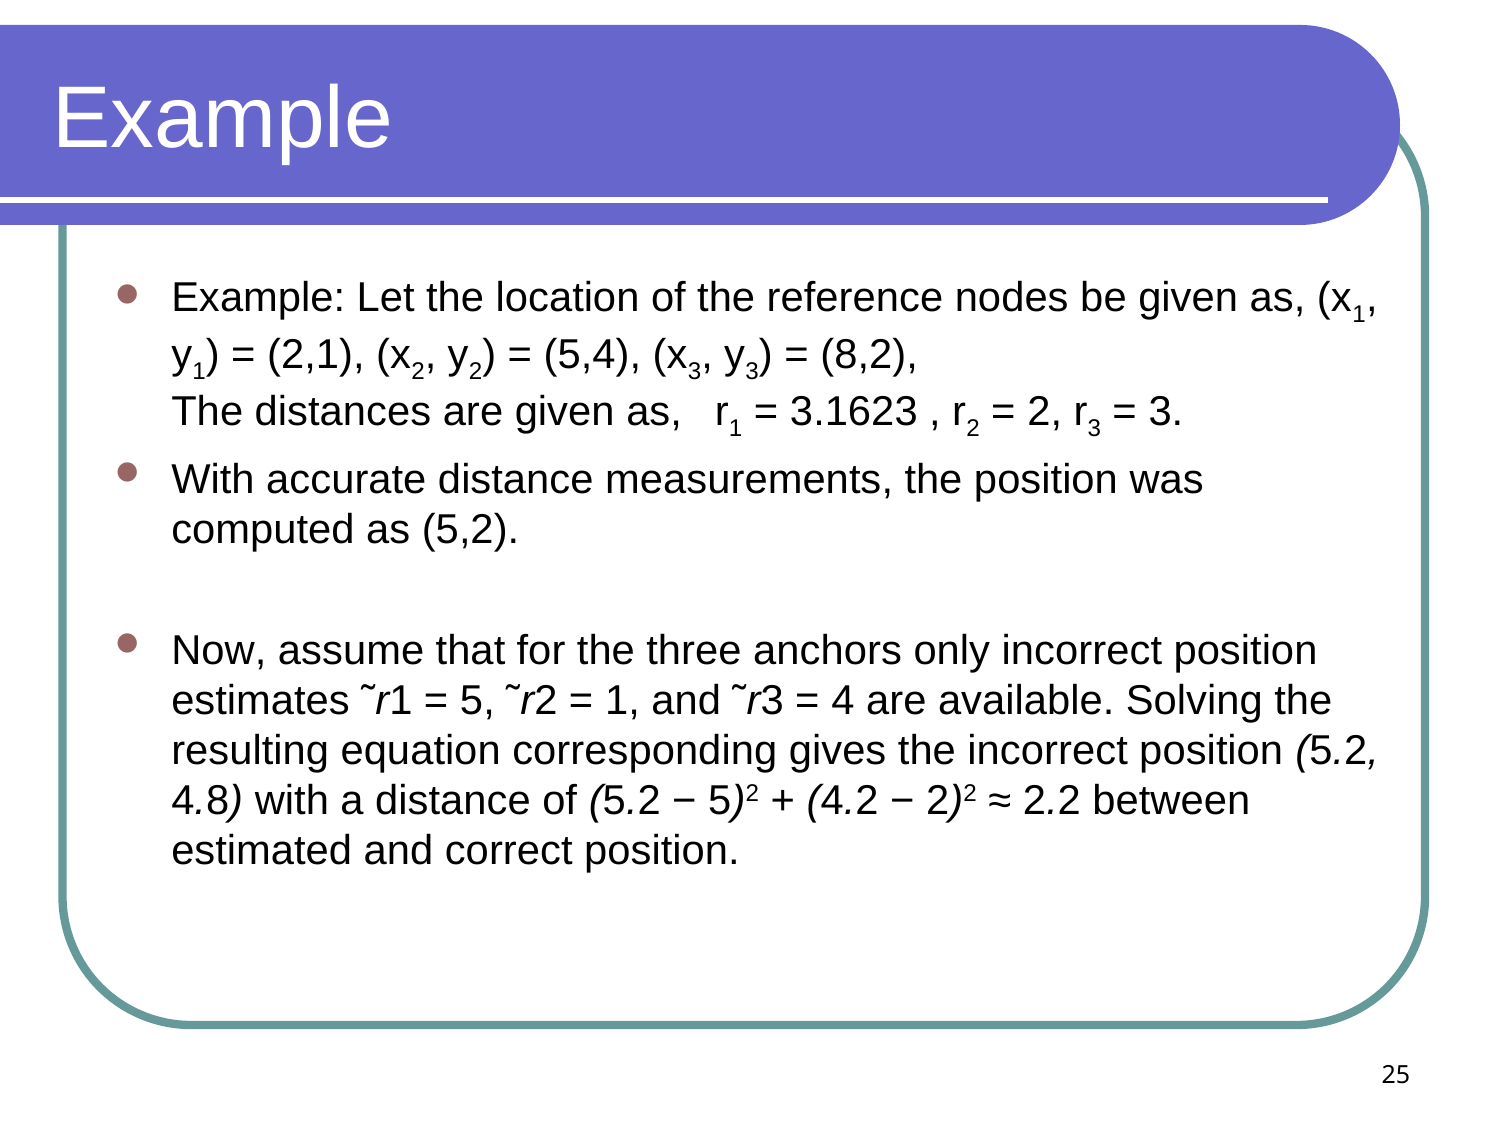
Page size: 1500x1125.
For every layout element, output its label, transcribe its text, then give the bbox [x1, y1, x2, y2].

list Example: Let the location of the reference nodes be given as, (x1, y1) = (2,1), (x2, y2) = (5,4), (x3, y3) = (8,2), The distances are given as, r1 = 3.1623 , r2 = 2, r3 = 3. With accurate distance measurements, the position was computed as (5,2). Now, assume that for the three anchors only incorrect position estimates ˜r1 = 5, ˜r2 = 1, and ˜r3 = 4 are available. Solving the resulting equation corresponding gives the incorrect position (5.2, 4.8) with a distance of (5.2 − 5)2 + (4.2 − 2)2 ≈ 2.2 between estimated and correct position. [99, 262, 1401, 988]
text_box <number> [1074, 1025, 1426, 1101]
title Example [37, 37, 1353, 188]
